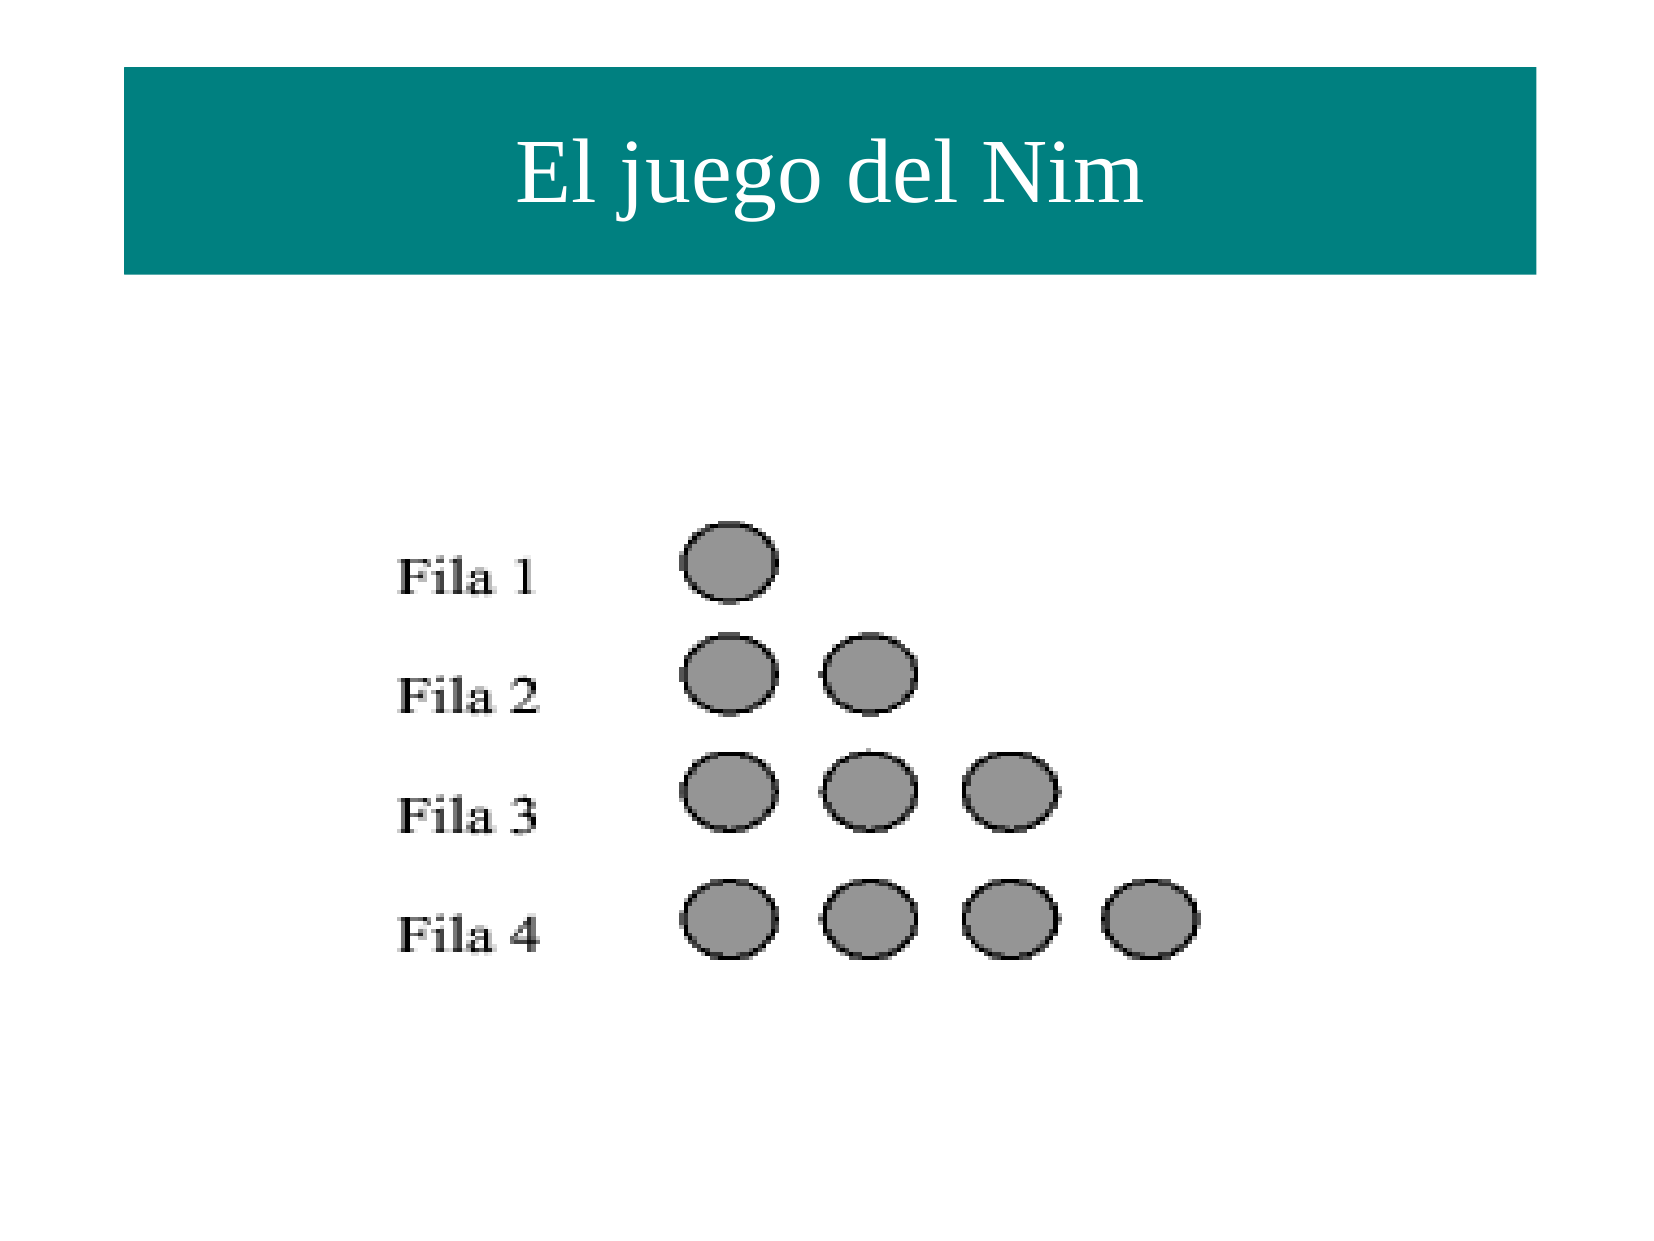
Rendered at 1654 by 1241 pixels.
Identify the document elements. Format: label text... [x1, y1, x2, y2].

text_box El juego del Nim [124, 118, 1537, 224]
text_box El juego del Nim [118, 153, 124, 259]
picture [371, 498, 1293, 1015]
text_box [124, 224, 1537, 275]
text_box [124, 67, 1537, 118]
